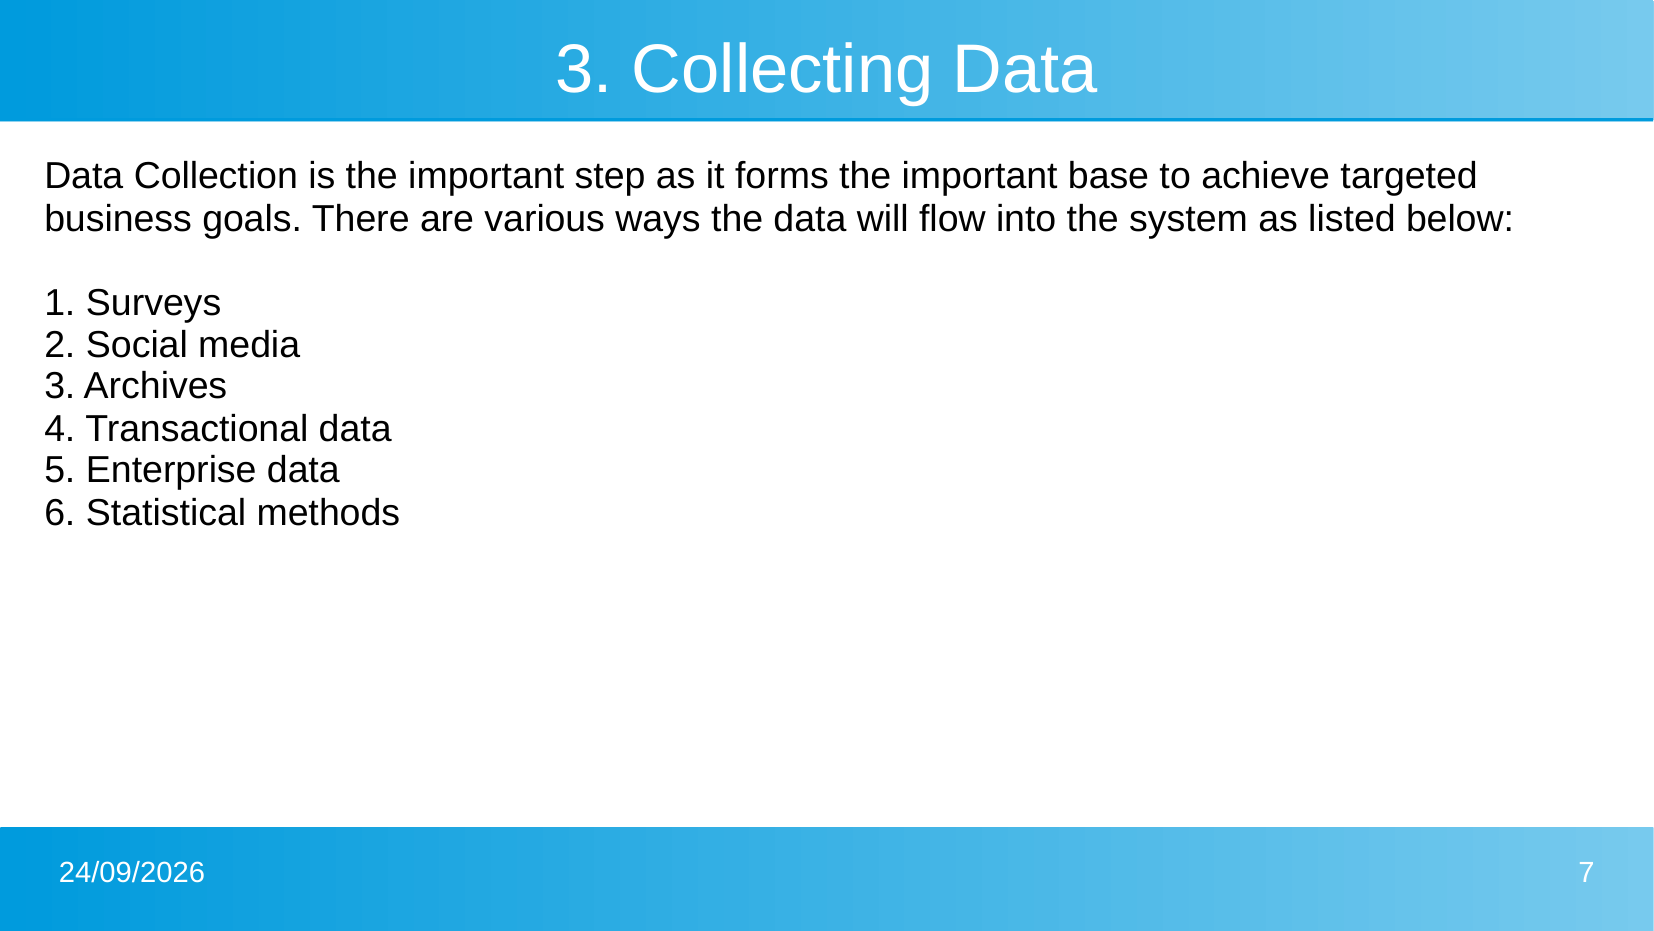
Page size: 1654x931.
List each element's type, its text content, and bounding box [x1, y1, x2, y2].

text_box Data Collection is the important step as it forms the important base to achieve targeted business goals. There are various ways the data will flow into the system as listed below: 1. Surveys 2. Social media 3. Archives 4. Transactional data 5. Enterprise data 6. Statistical methods [29, 147, 1625, 541]
title 3. Collecting Data [59, 29, 1595, 108]
